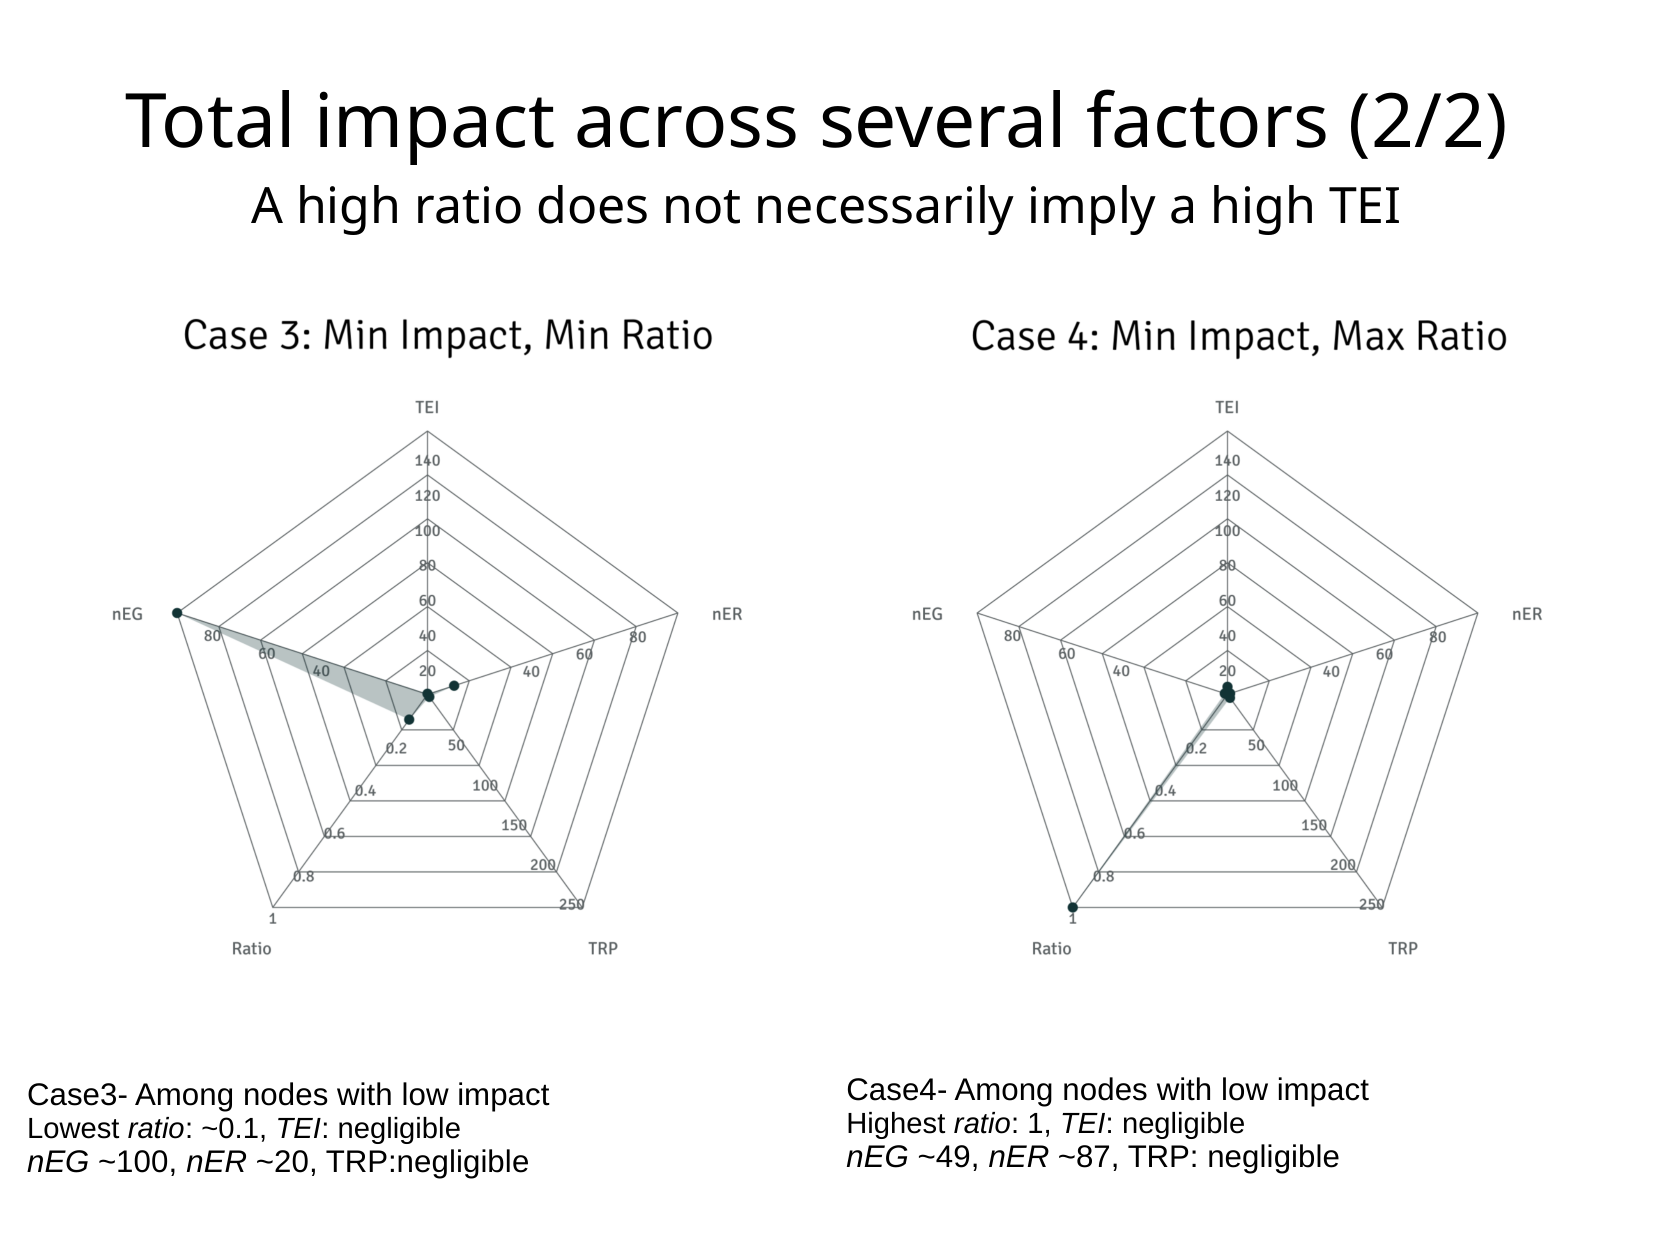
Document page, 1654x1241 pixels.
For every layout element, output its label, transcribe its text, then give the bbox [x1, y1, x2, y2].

text_box Case3- Among nodes with low impact Lowest ratio: ~0.1, TEI: negligible nEG ~100, nER ~20, TRP:negligible [12, 1069, 709, 1241]
text_box Case4- Among nodes with low impact Highest ratio: 1, TEI: negligible nEG ~49, nER ~87, TRP: negligible [831, 1064, 1528, 1241]
title Total impact across several factors (2/2) A high ratio does not necessarily imply a high TEI [82, 49, 1571, 257]
picture [82, 304, 1571, 995]
